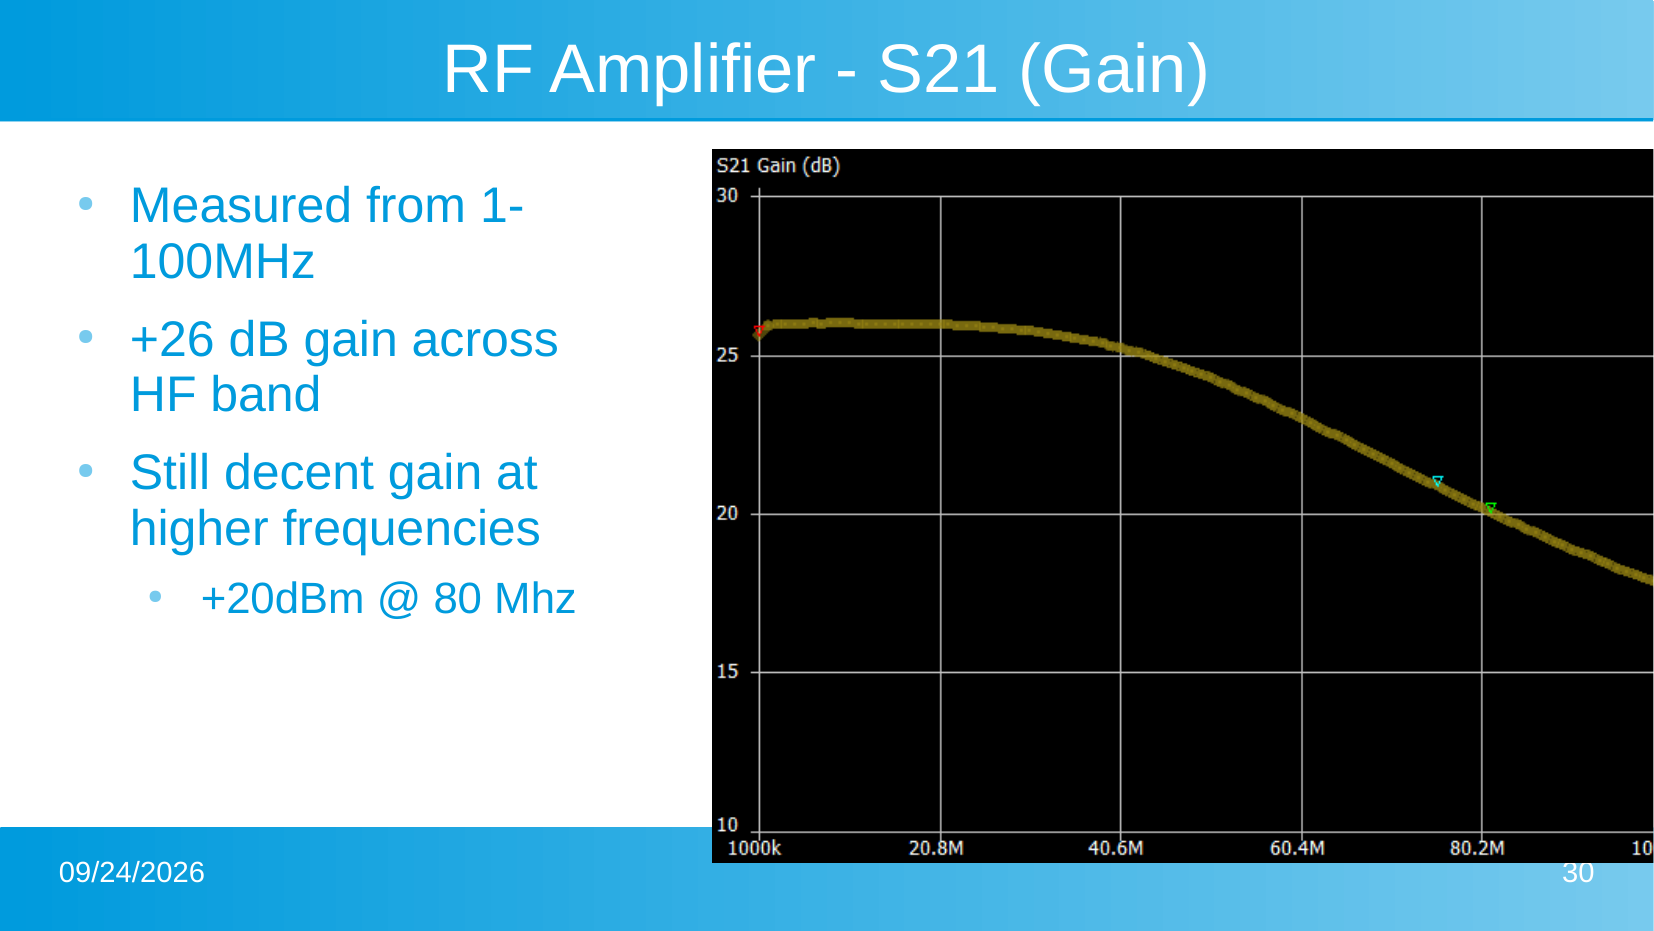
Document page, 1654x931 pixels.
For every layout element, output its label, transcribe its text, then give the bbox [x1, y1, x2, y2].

picture [712, 149, 1654, 863]
title RF Amplifier - S21 (Gain) [59, 29, 1595, 108]
list Measured from 1-100MHz +26 dB gain across HF band Still decent gain at higher frequencies +20dBm @ 80 Mhz [59, 177, 638, 768]
